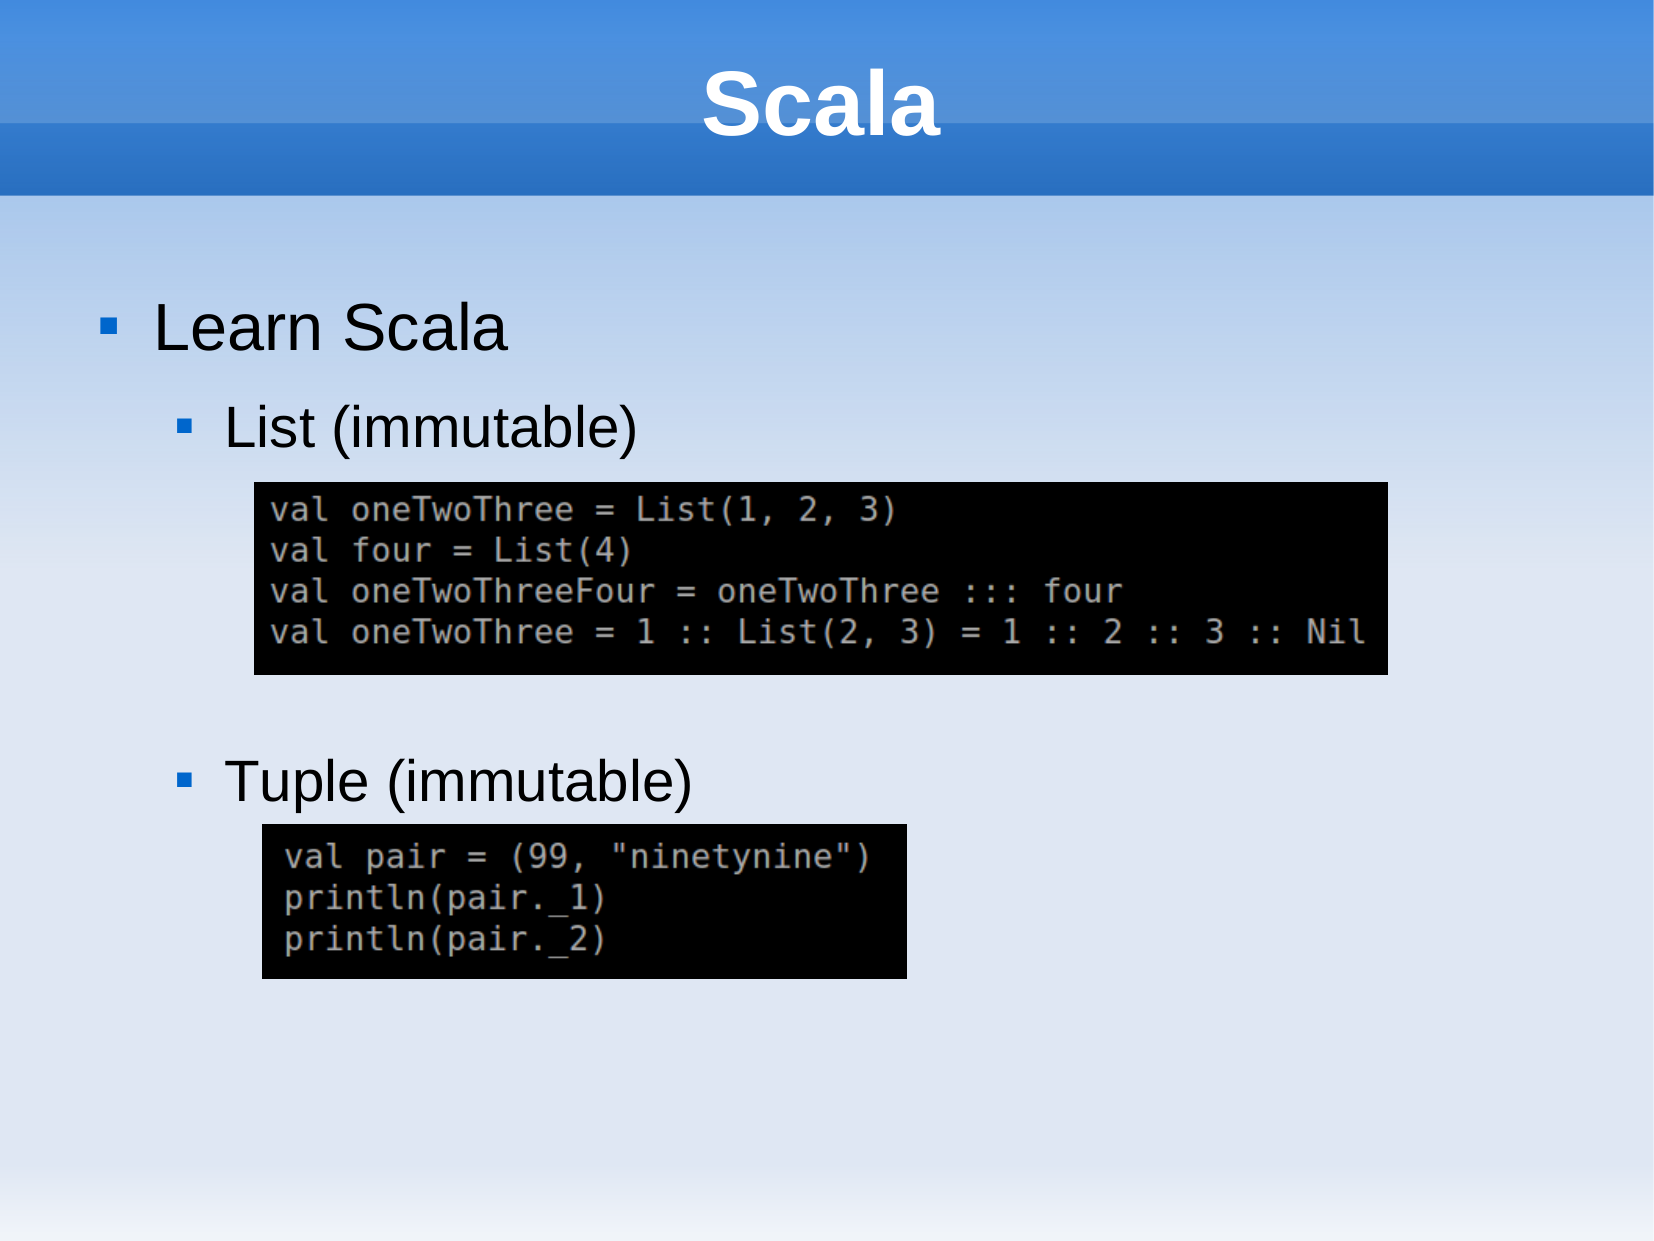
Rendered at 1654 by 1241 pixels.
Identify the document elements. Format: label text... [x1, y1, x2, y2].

title Scala [76, 0, 1565, 208]
list Learn Scala List (immutable) Tuple (immutable) [82, 290, 1571, 1109]
picture [0, 0, 1654, 1241]
